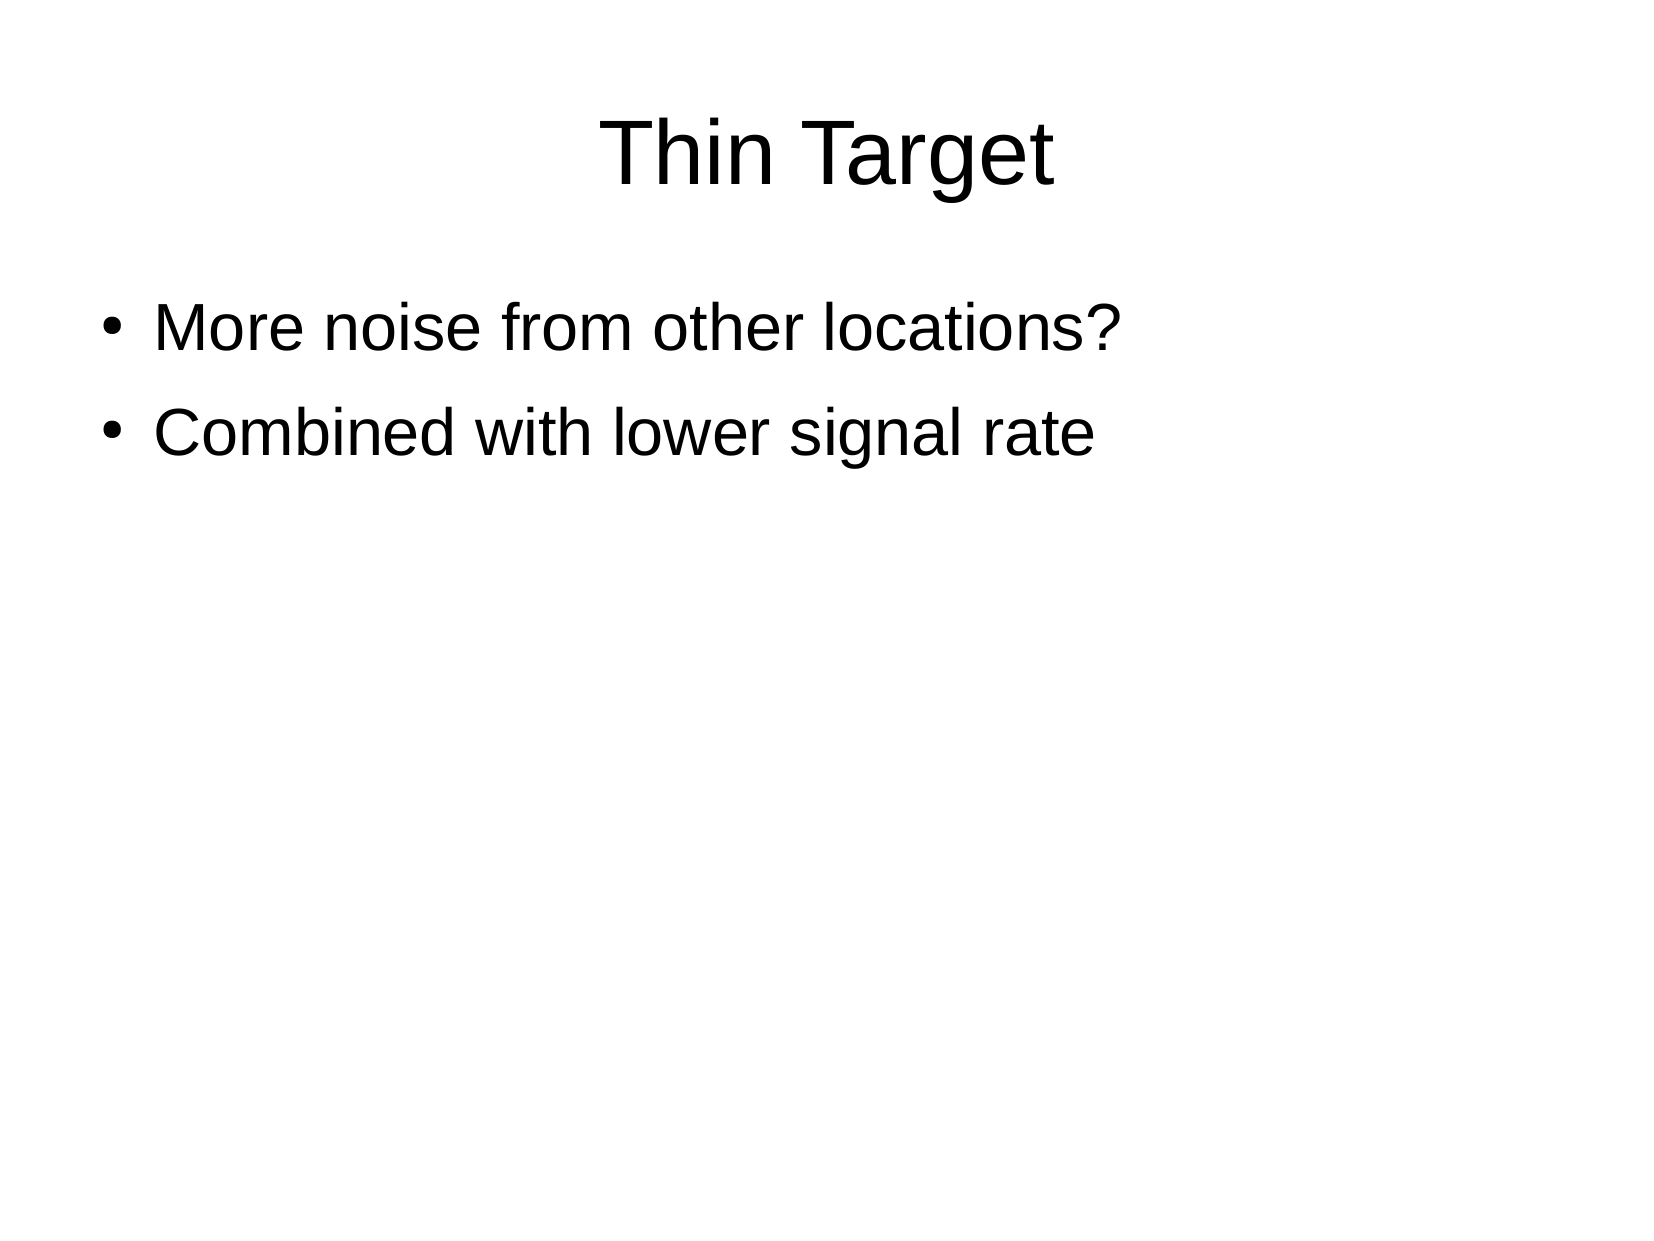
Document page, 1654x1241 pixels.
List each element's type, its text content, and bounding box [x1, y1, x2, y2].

title Thin Target [82, 49, 1571, 257]
list More noise from other locations? Combined with lower signal rate [82, 290, 1571, 1010]
